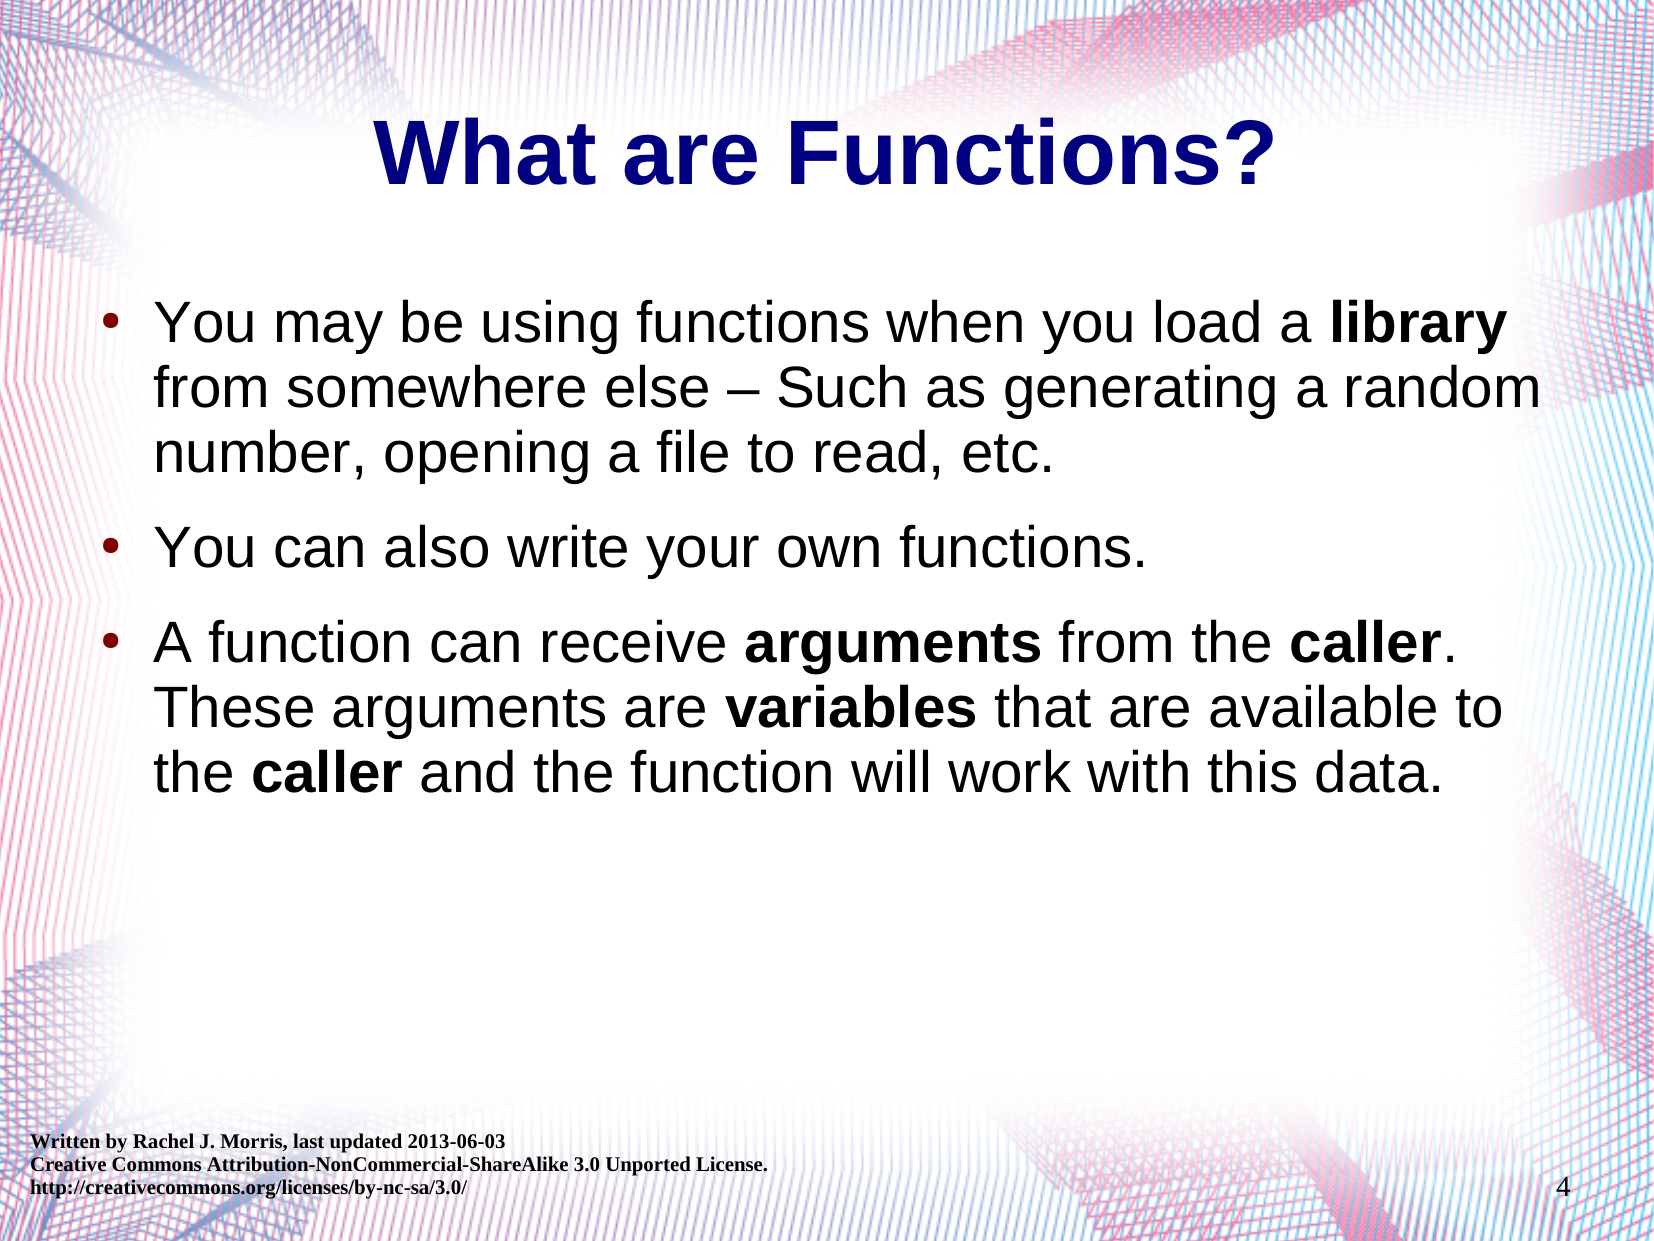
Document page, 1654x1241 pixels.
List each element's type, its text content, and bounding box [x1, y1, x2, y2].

list You may be using functions when you load a library from somewhere else – Such as generating a random number, opening a file to read, etc. You can also write your own functions. A function can receive arguments from the caller. These arguments are variables that are available to the caller and the function will work with this data. [82, 290, 1571, 1010]
picture [0, 0, 1654, 1241]
title What are Functions? [82, 49, 1571, 257]
